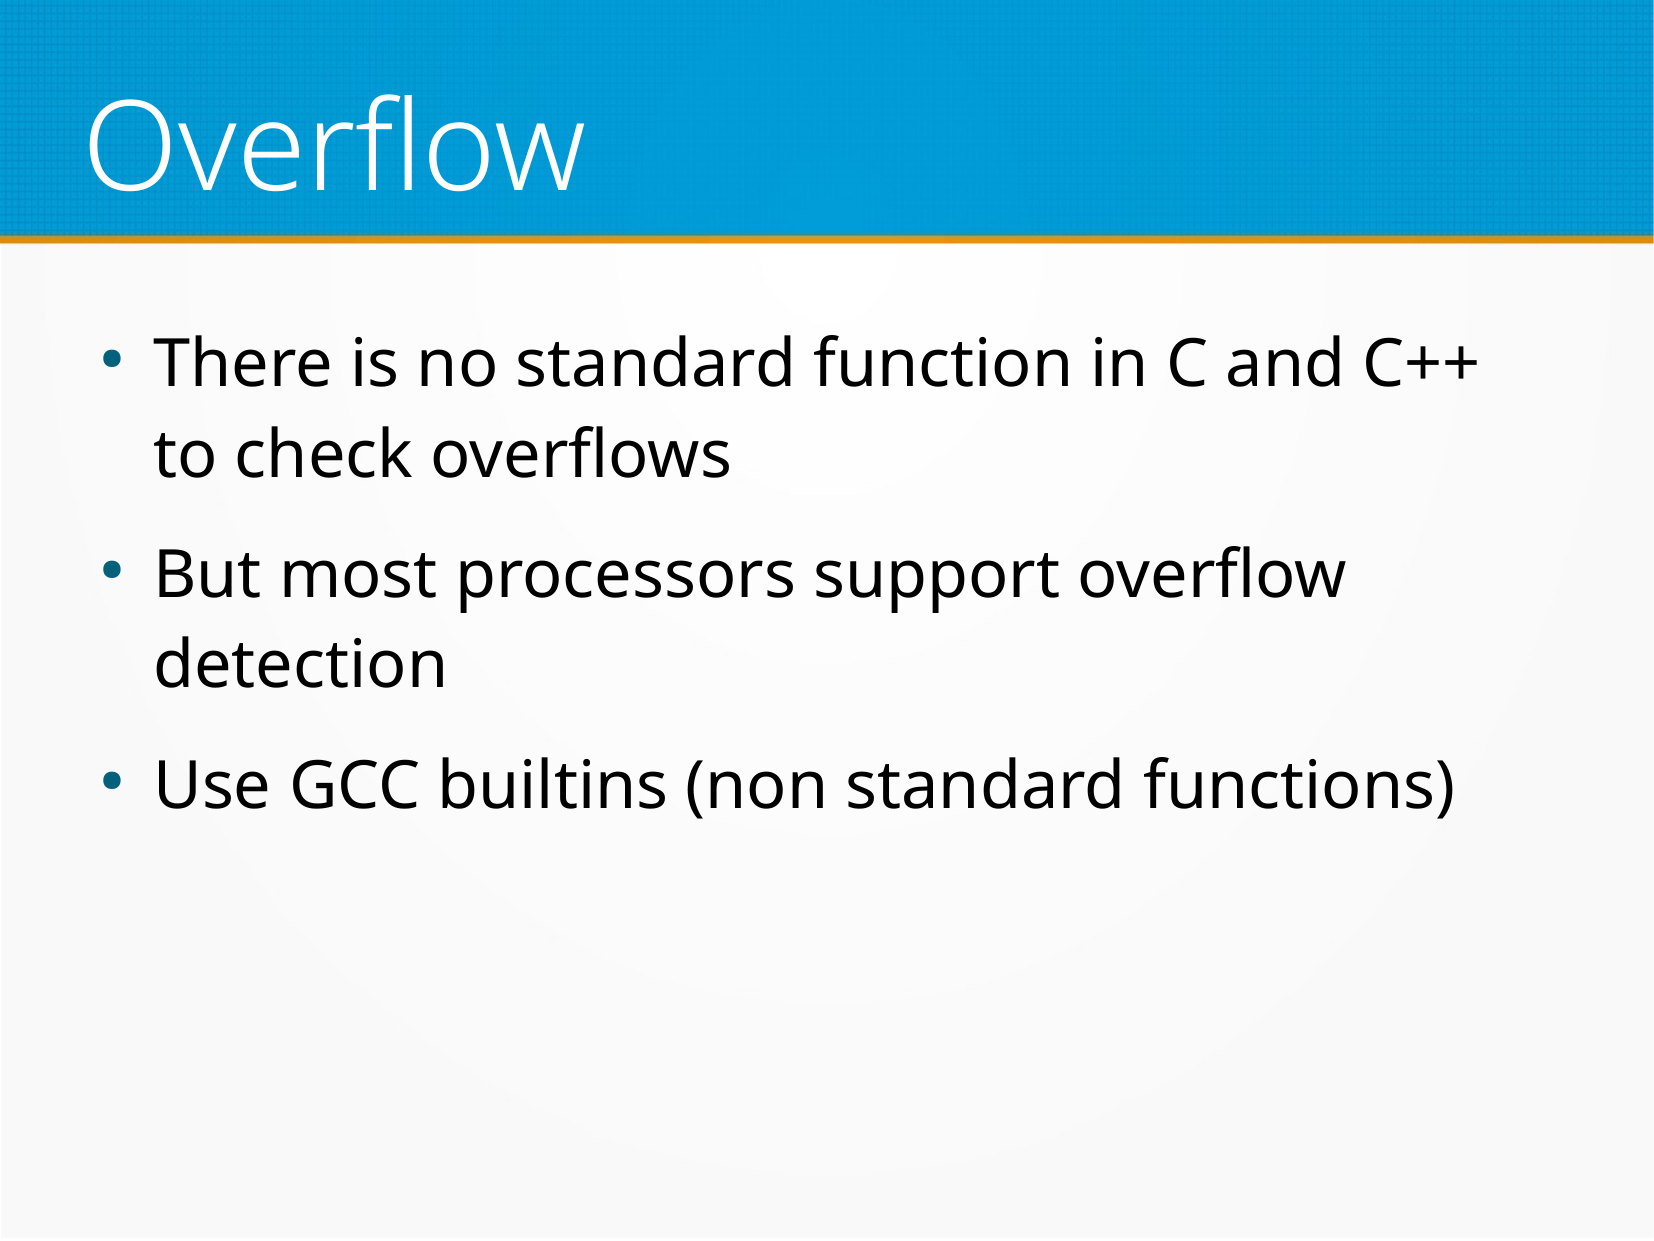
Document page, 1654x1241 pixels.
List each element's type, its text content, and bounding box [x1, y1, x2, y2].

title Overflow [82, 19, 1571, 227]
list There is no standard function in C and C++ to check overflows But most processors support overflow detection Use GCC builtins (non standard functions) [82, 315, 1563, 1081]
picture [0, 233, 1654, 1241]
